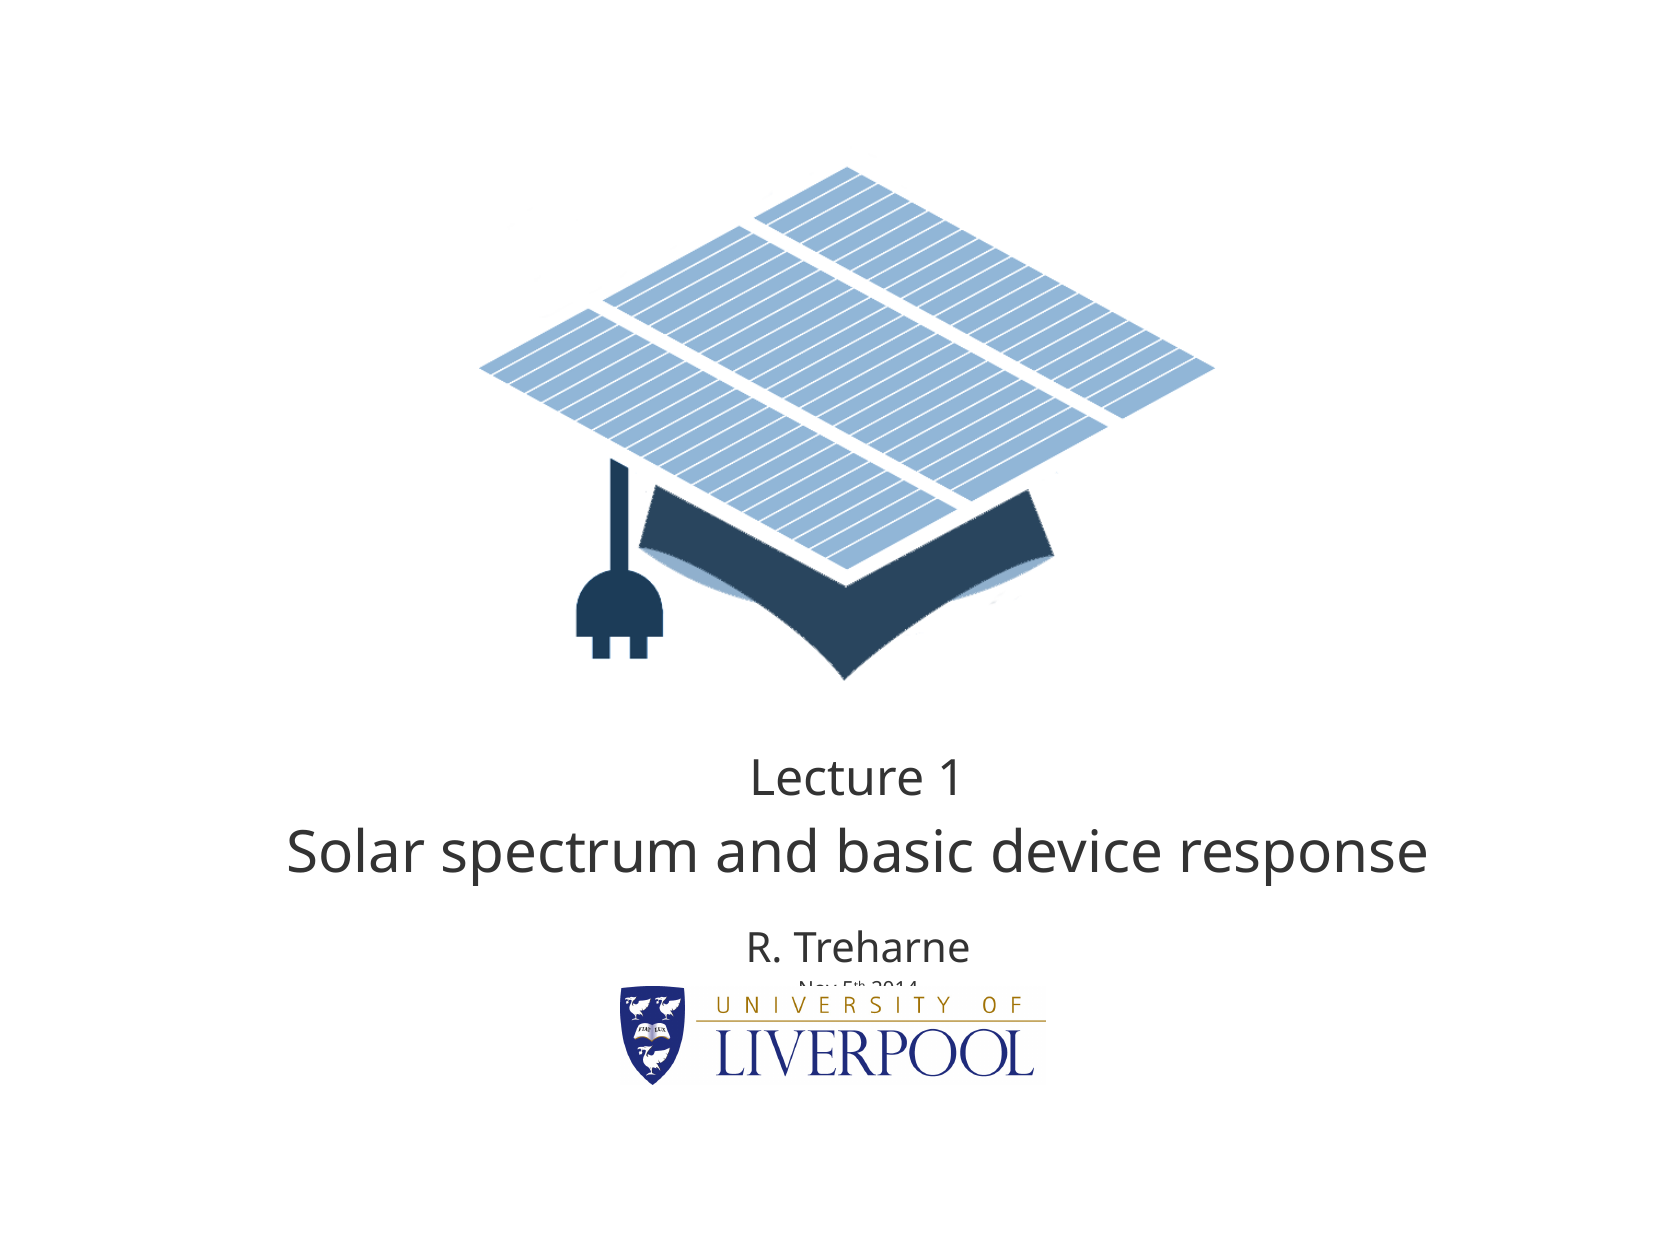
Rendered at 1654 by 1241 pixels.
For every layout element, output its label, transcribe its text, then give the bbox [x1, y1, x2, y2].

picture [620, 986, 1046, 1085]
text_box Lecture 1 Solar spectrum and basic device response R. Treharne Nov 5th 2014 [271, 734, 1419, 975]
picture [454, 41, 1229, 734]
